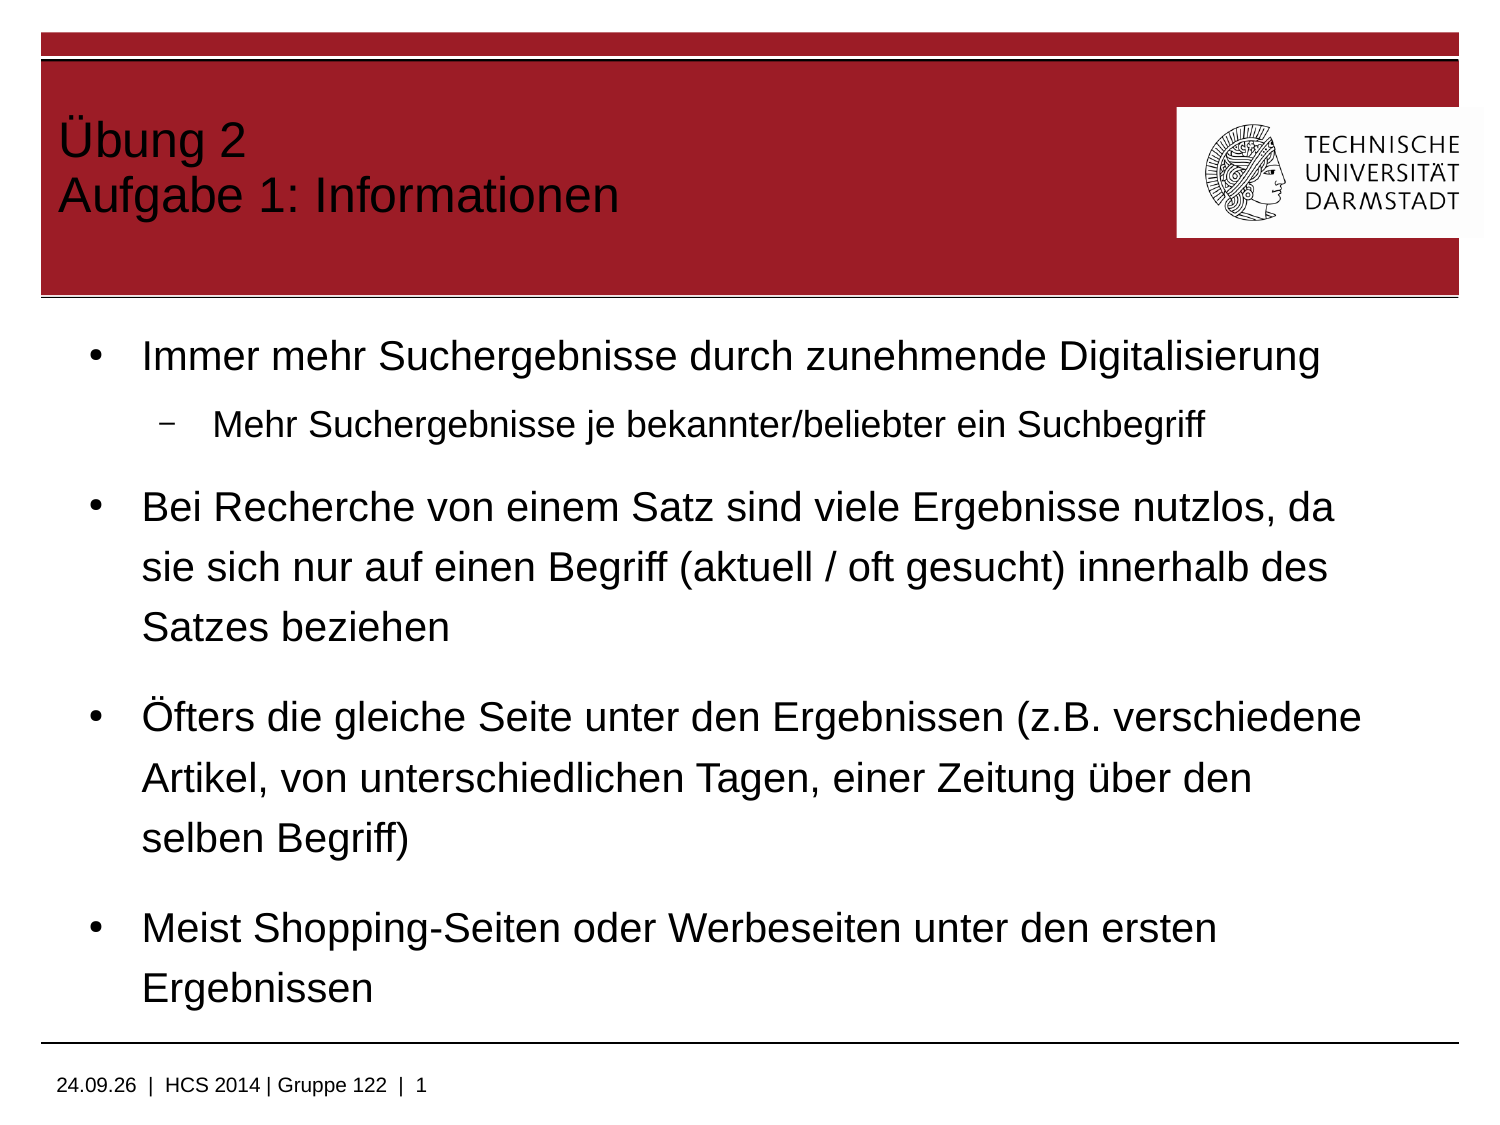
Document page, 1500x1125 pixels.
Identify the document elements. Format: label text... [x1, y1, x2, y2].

list Immer mehr Suchergebnisse durch zunehmende Digitalisierung Mehr Suchergebnisse je bekannter/beliebter ein Suchbegriff Bei Recherche von einem Satz sind viele Ergebnisse nutzlos, da sie sich nur auf einen Begriff (aktuell / oft gesucht) innerhalb des Satzes beziehen Öfters die gleiche Seite unter den Ergebnissen (z.B. verschiedene Artikel, von unterschiedlichen Tagen, einer Zeitung über den selben Begriff) Meist Shopping-Seiten oder Werbeseiten unter den ersten Ergebnissen [70, 318, 1391, 1025]
title Übung 2 Aufgabe 1: Informationen [59, 98, 1149, 237]
picture [1176, 107, 1484, 238]
